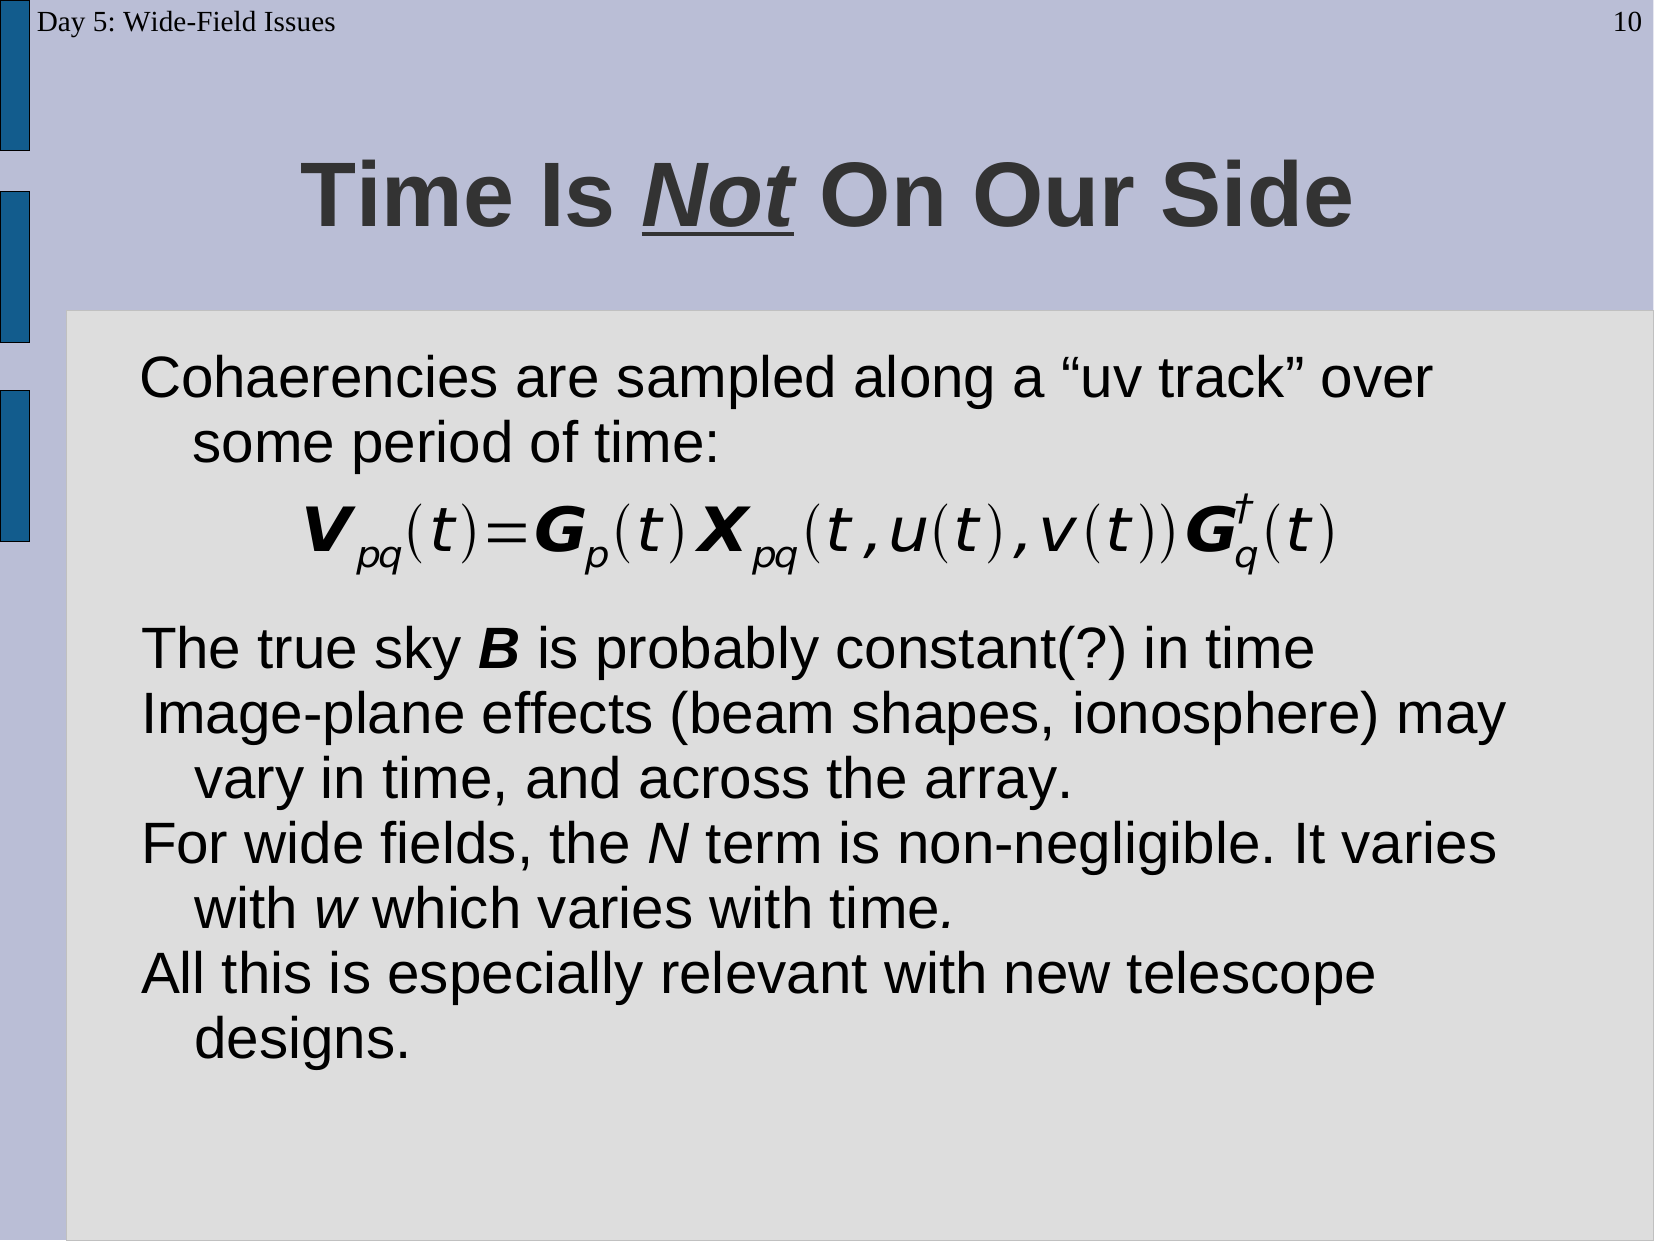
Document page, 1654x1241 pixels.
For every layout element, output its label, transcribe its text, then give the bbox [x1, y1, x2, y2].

list The true sky B is probably constant(?) in time Image-plane effects (beam shapes, ionosphere) may vary in time, and across the array. For wide fields, the N term is non-negligible. It varies with w which varies with time. All this is especially relevant with new telescope designs. [123, 615, 1536, 1090]
chart [295, 532, 1343, 576]
list Cohaerencies are sampled along a “uv track” over some period of time: [121, 344, 1534, 532]
title Time Is Not On Our Side [121, 91, 1534, 299]
